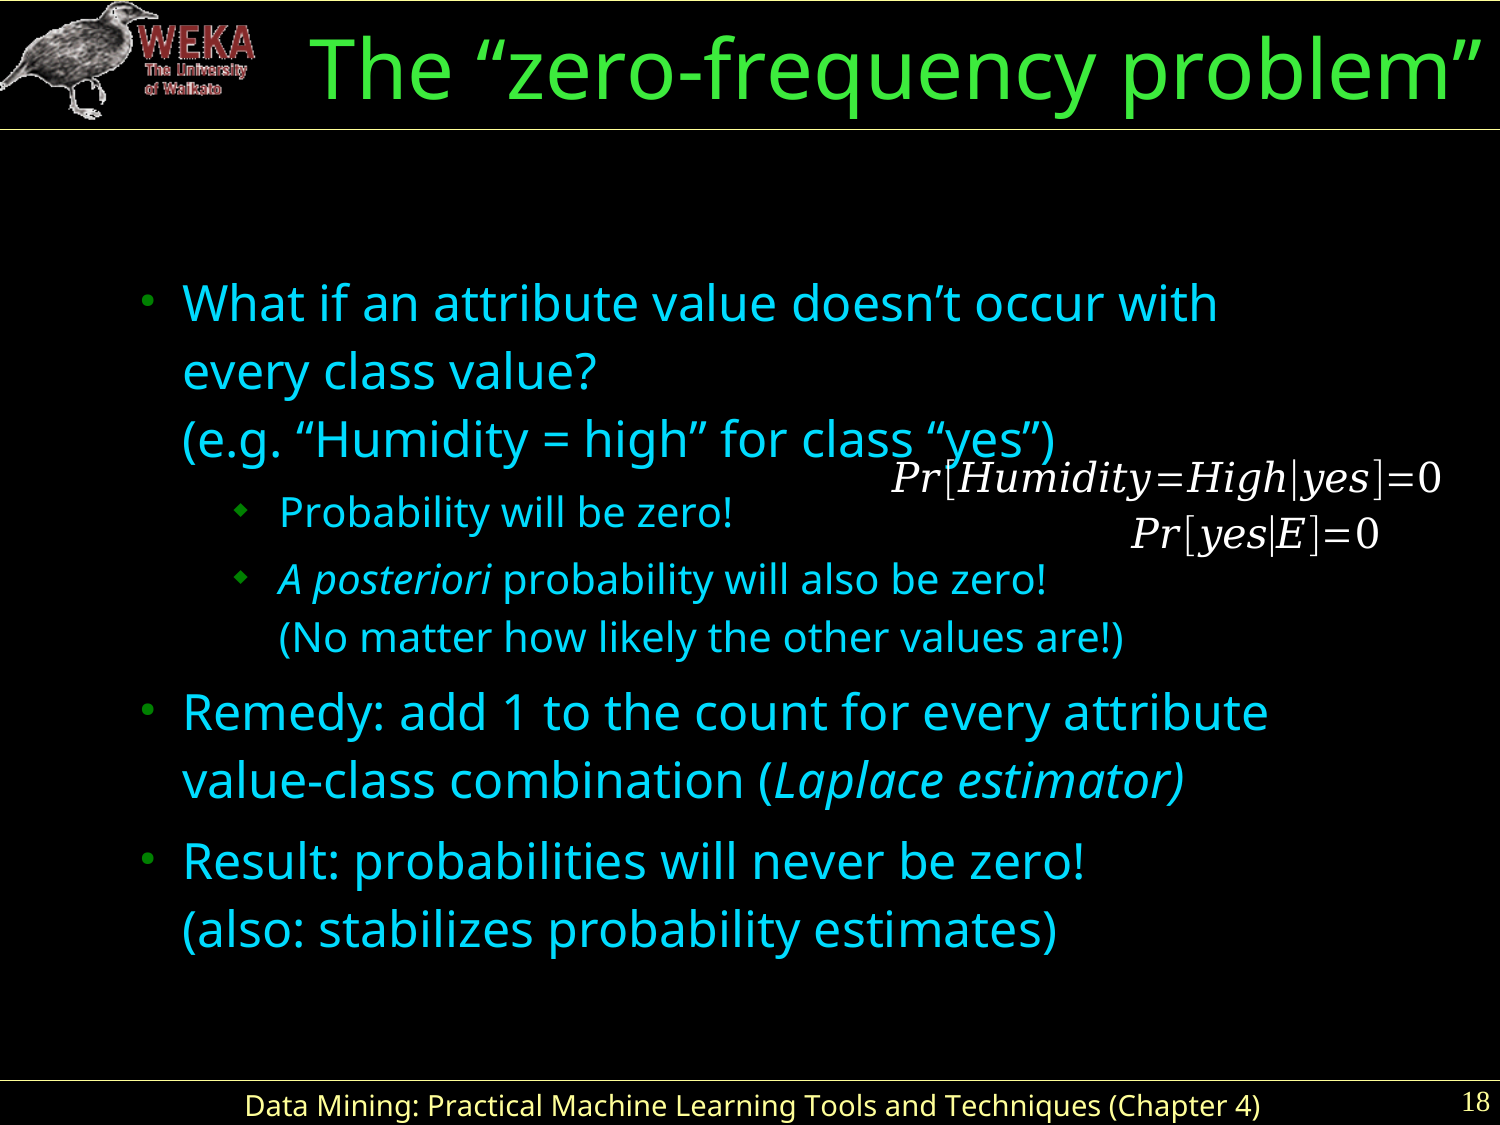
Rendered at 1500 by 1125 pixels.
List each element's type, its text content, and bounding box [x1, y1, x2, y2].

title The “zero-frequency problem” [295, 0, 1500, 148]
text_box What if an attribute value doesn’t occur with every class value? (e.g. “Humidity = high” for class “yes”) Probability will be zero! A posteriori probability will also be zero! (No matter how likely the other values are!) Remedy: add 1 to the count for every attribute value-class combination (Laplace estimator) Result: probabilities will never be zero! (also: stabilizes probability estimates) [124, 260, 1363, 964]
picture [0, 1, 266, 129]
chart [1125, 509, 1386, 559]
chart [885, 453, 1450, 503]
